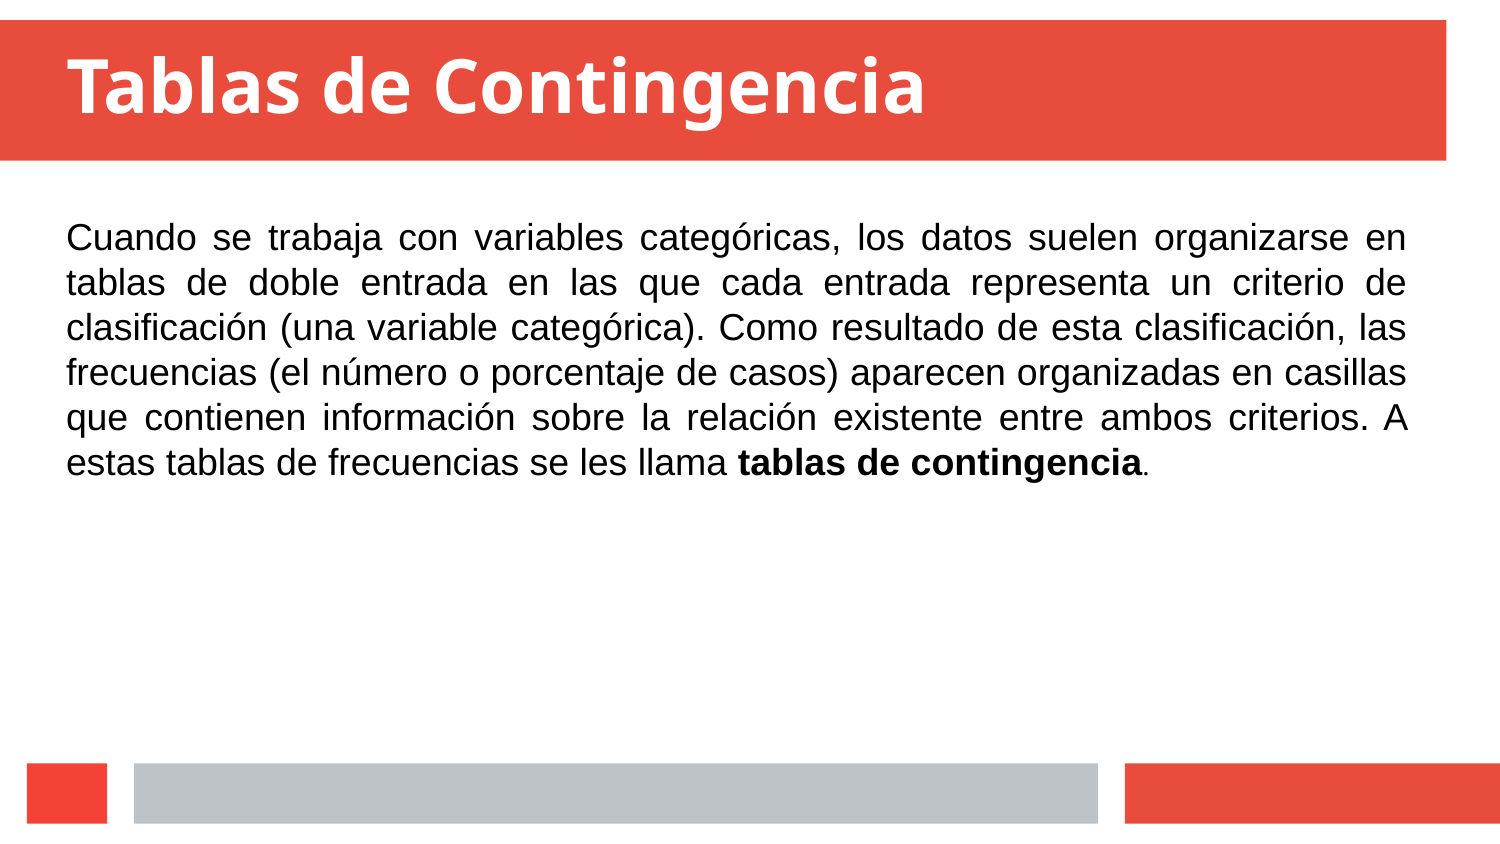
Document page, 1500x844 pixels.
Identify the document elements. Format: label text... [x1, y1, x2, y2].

subtitle Cuando se trabaja con variables categóricas, los datos suelen organizarse en tablas de doble entrada en las que cada entrada representa un criterio de clasificación (una variable categórica). Como resultado de esta clasificación, las frecuencias (el número o porcentaje de casos) aparecen organizadas en casillas que contienen información sobre la relación existente entre ambos criterios. A estas tablas de frecuencias se les llama tablas de contingencia. [53, 200, 1420, 724]
title Tablas de Contingencia [53, 40, 1447, 141]
